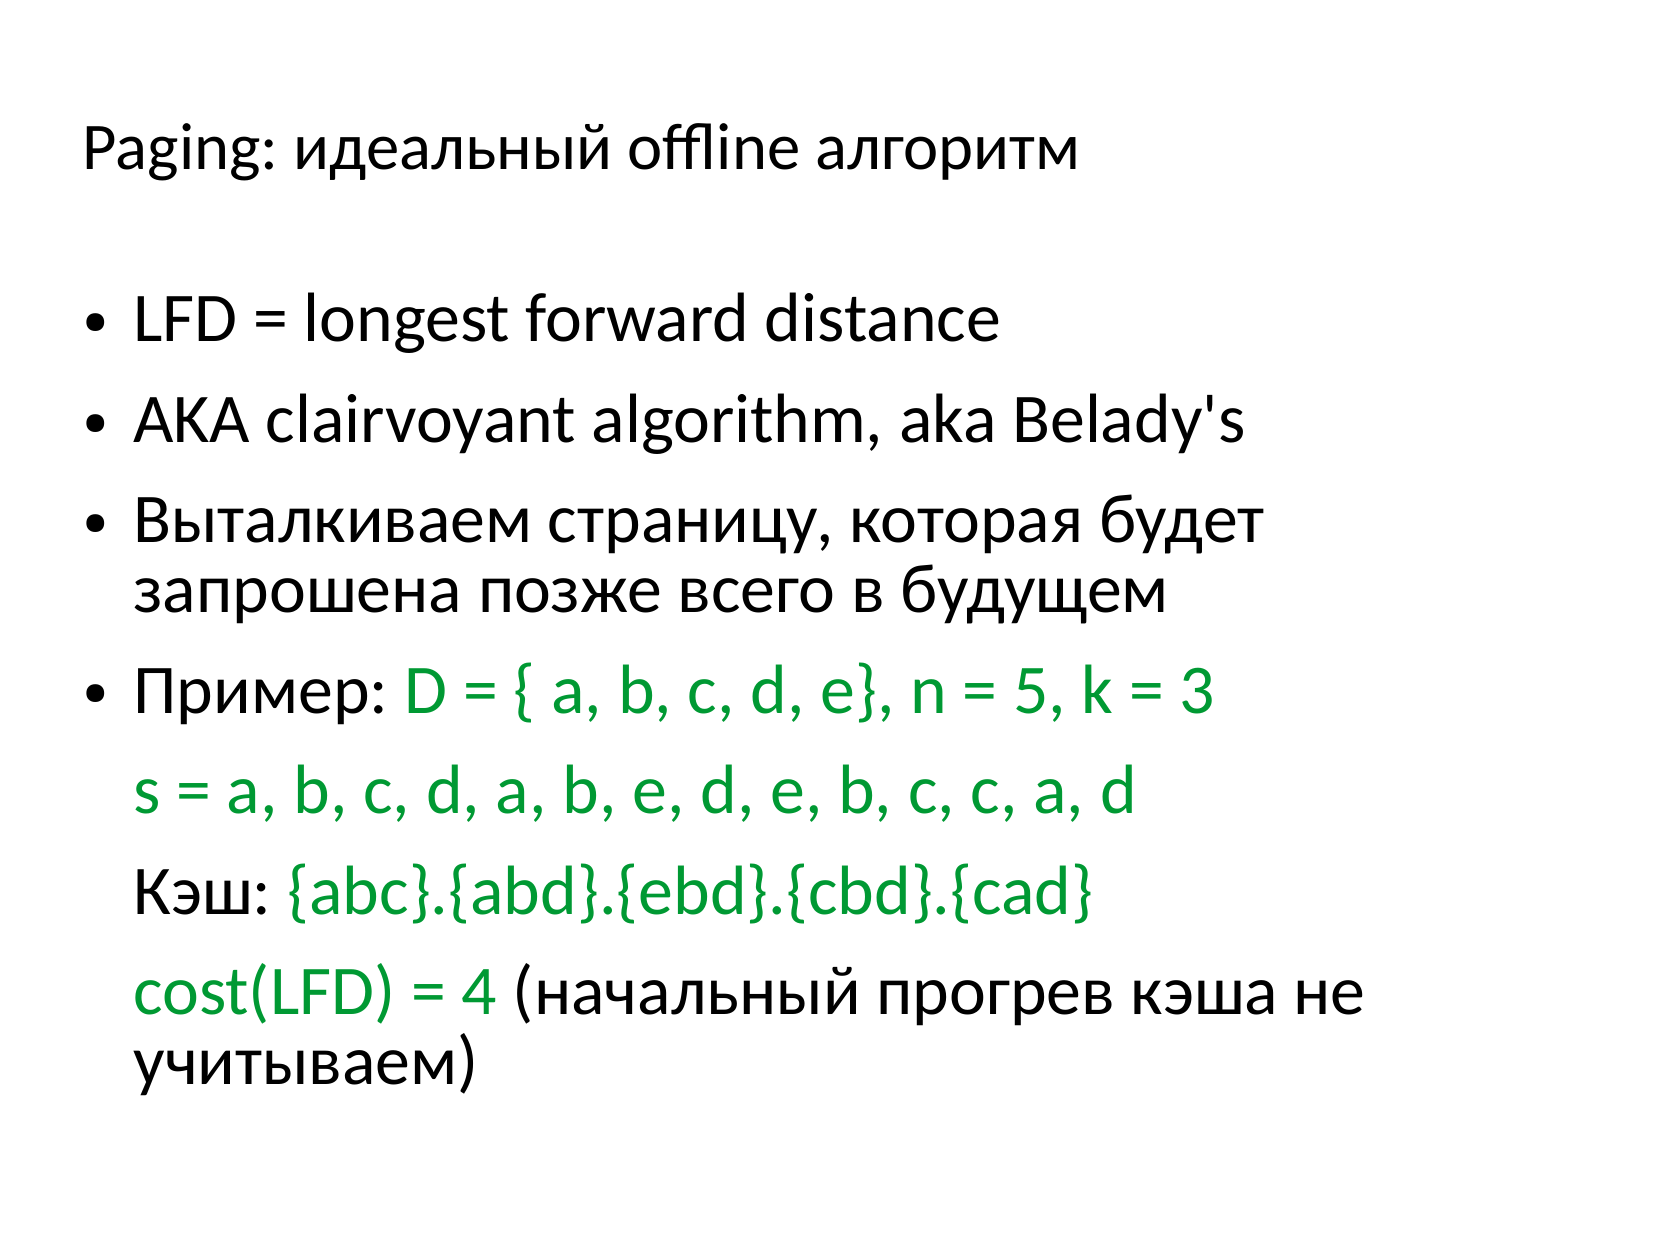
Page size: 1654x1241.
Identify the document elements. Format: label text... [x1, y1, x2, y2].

list LFD = longest forward distance AKA clairvoyant algorithm, aka Belady's Выталкиваем страницу, которая будет запрошена позже всего в будущем Пример: D = { a, b, c, d, e}, n = 5, k = 3 s = a, b, c, d, a, b, e, d, e, b, c, c, a, d Кэш: {abc}.{abd}.{ebd}.{cbd}.{cad} cost(LFD) = 4 (начальный прогрев кэша не учитываем) [66, 289, 1555, 1108]
title Paging: идеальный offline алгоритм [82, 49, 1571, 257]
